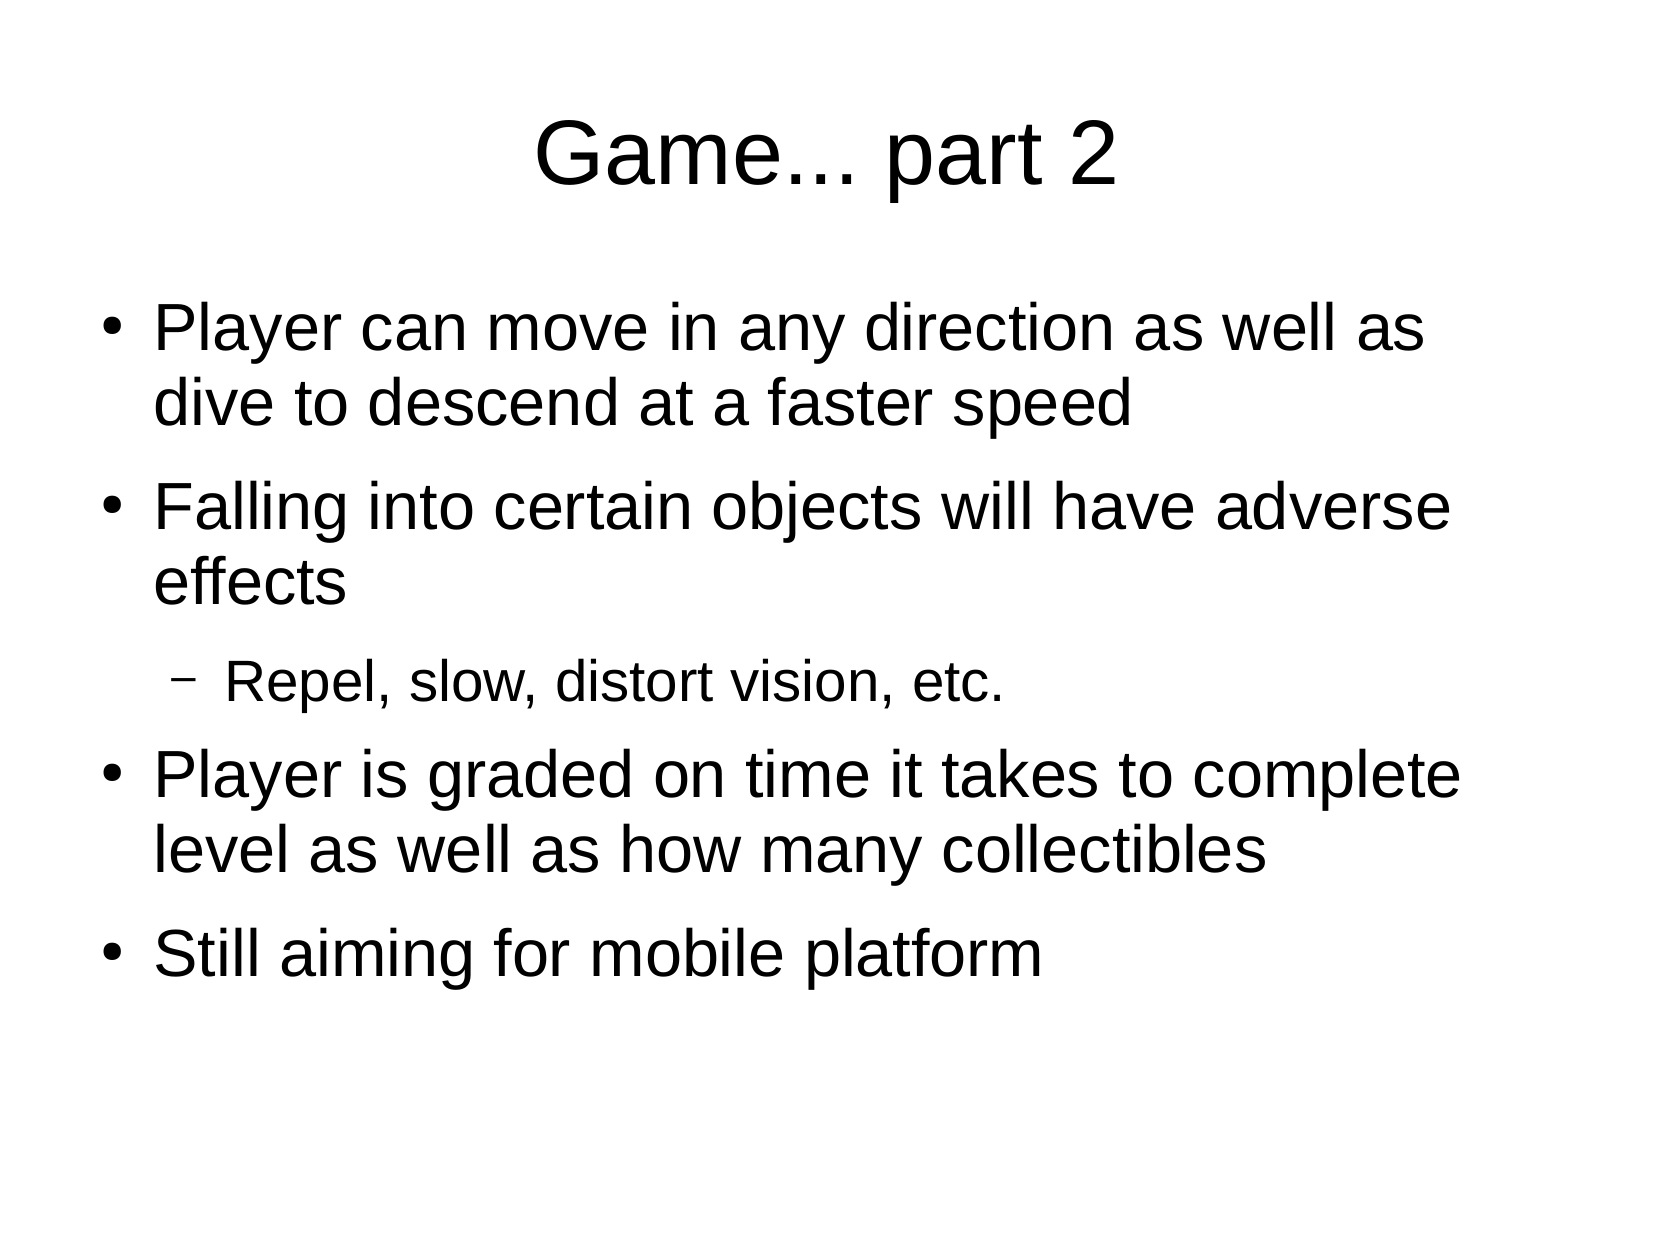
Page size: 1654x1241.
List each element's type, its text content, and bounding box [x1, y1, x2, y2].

title Game... part 2 [82, 49, 1571, 257]
list Player can move in any direction as well as dive to descend at a faster speed Falling into certain objects will have adverse effects Repel, slow, distort vision, etc. Player is graded on time it takes to complete level as well as how many collectibles Still aiming for mobile platform [82, 290, 1538, 1010]
